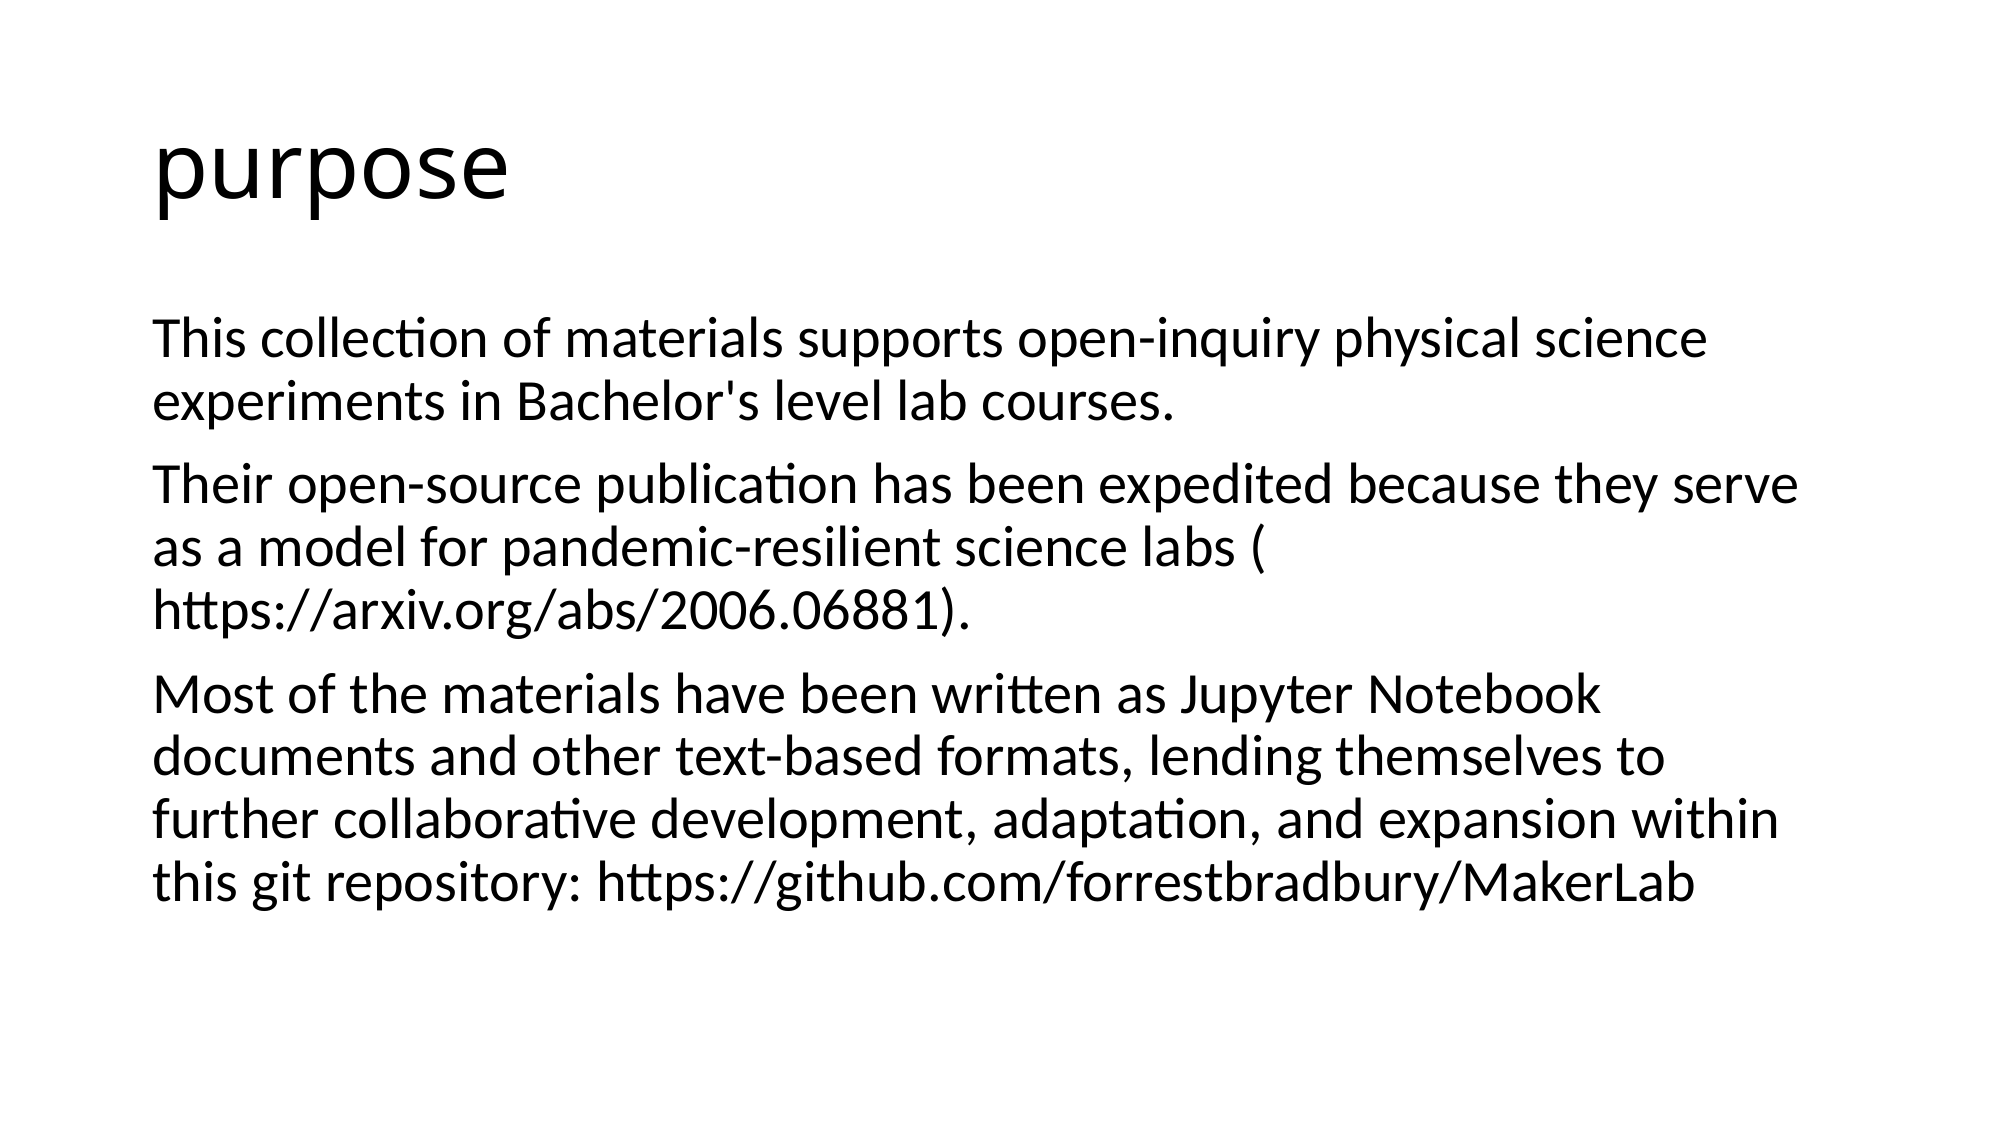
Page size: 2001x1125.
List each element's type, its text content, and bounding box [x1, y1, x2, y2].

title purpose [137, 59, 1863, 278]
list This collection of materials supports open-inquiry physical science experiments in Bachelor's level lab courses. Their open-source publication has been expedited because they serve as a model for pandemic-resilient science labs (https://arxiv.org/abs/2006.06881). Most of the materials have been written as Jupyter Notebook documents and other text-based formats, lending themselves to further collaborative development, adaptation, and expansion within this git repository: https://github.com/forrestbradbury/MakerLab [137, 299, 1863, 1014]
